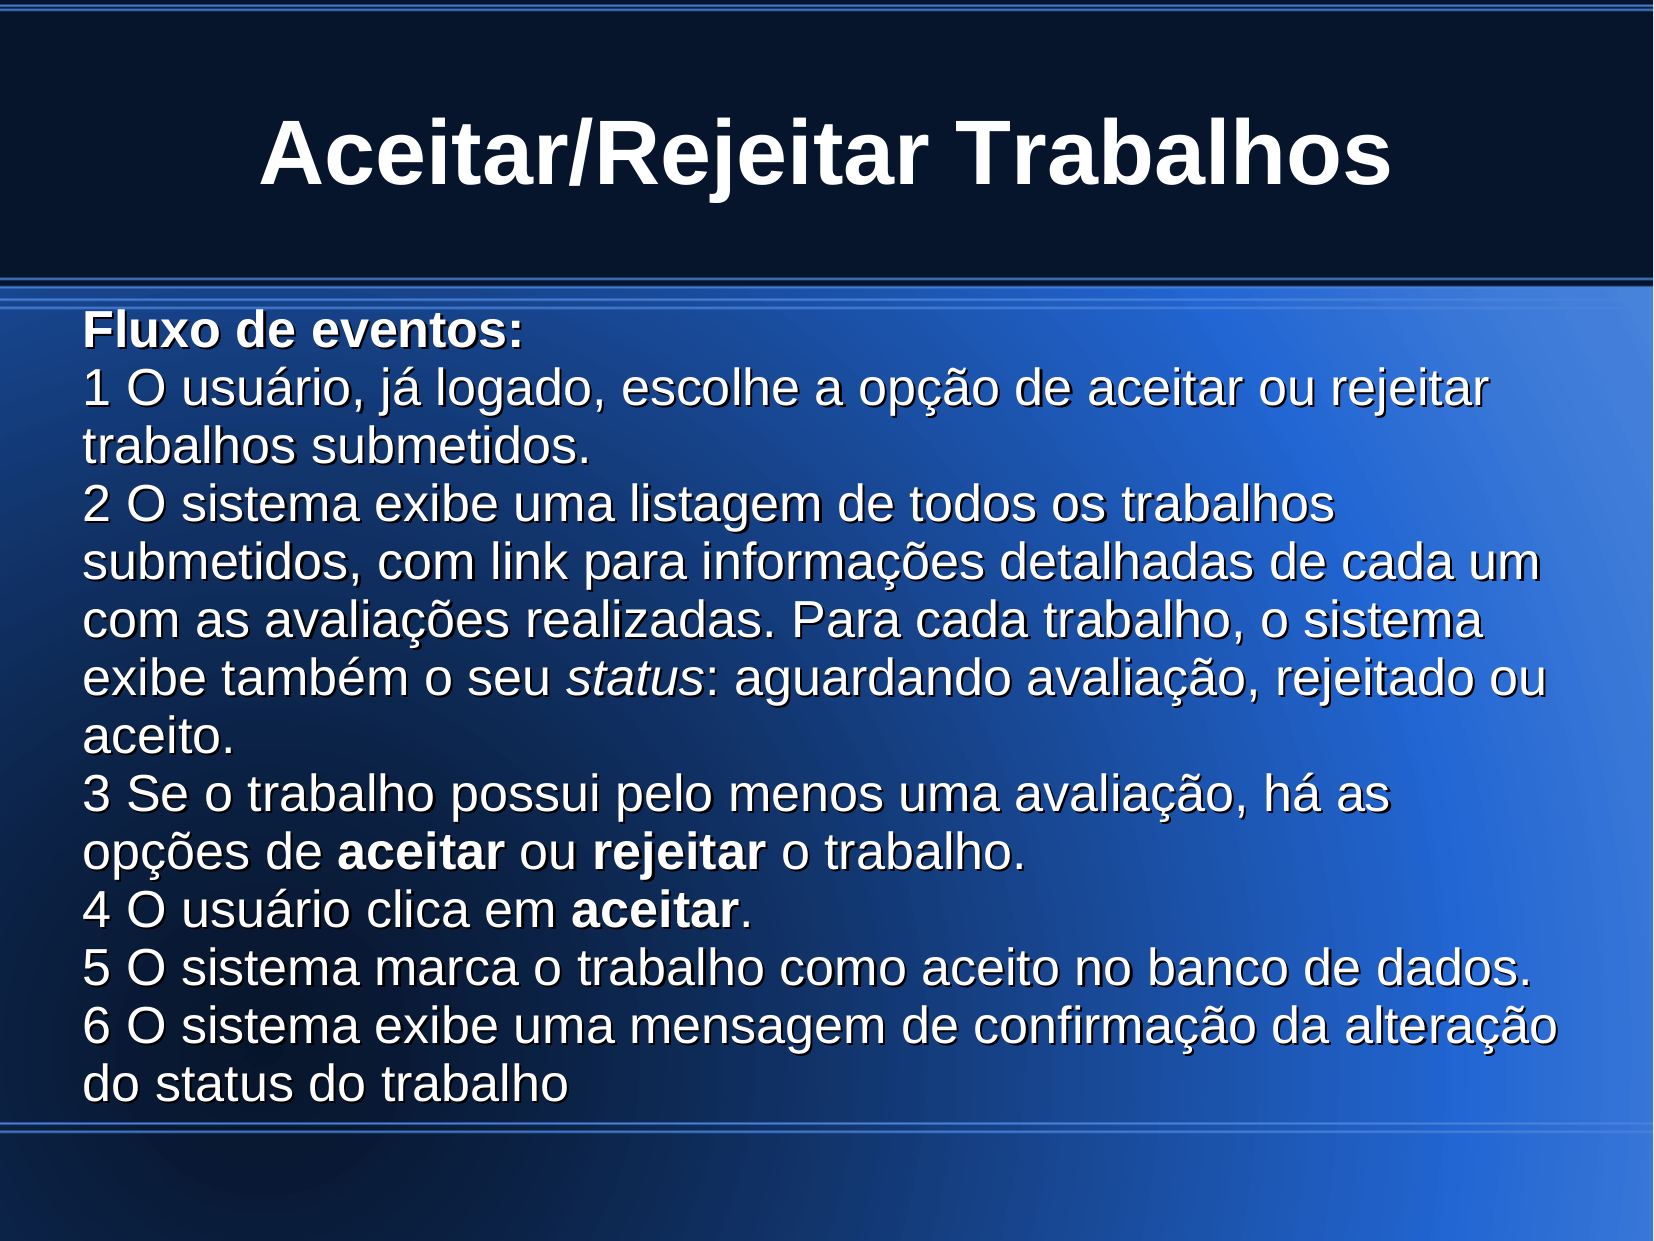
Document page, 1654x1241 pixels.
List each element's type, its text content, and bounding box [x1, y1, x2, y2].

picture [0, 0, 1654, 1241]
subtitle Fluxo de eventos: 1 O usuário, já logado, escolhe a opção de aceitar ou rejeitar trabalhos submetidos. 2 O sistema exibe uma listagem de todos os trabalhos submetidos, com link para informações detalhadas de cada um com as avaliações realizadas. Para cada trabalho, o sistema exibe também o seu status: aguardando avaliação, rejeitado ou aceito. 3 Se o trabalho possui pelo menos uma avaliação, há as opções de aceitar ou rejeitar o trabalho. 4 O usuário clica em aceitar. 5 O sistema marca o trabalho como aceito no banco de dados. 6 O sistema exibe uma mensagem de confirmação da alteração do status do trabalho [82, 252, 1571, 1160]
title Aceitar/Rejeitar Trabalhos [82, 49, 1571, 252]
